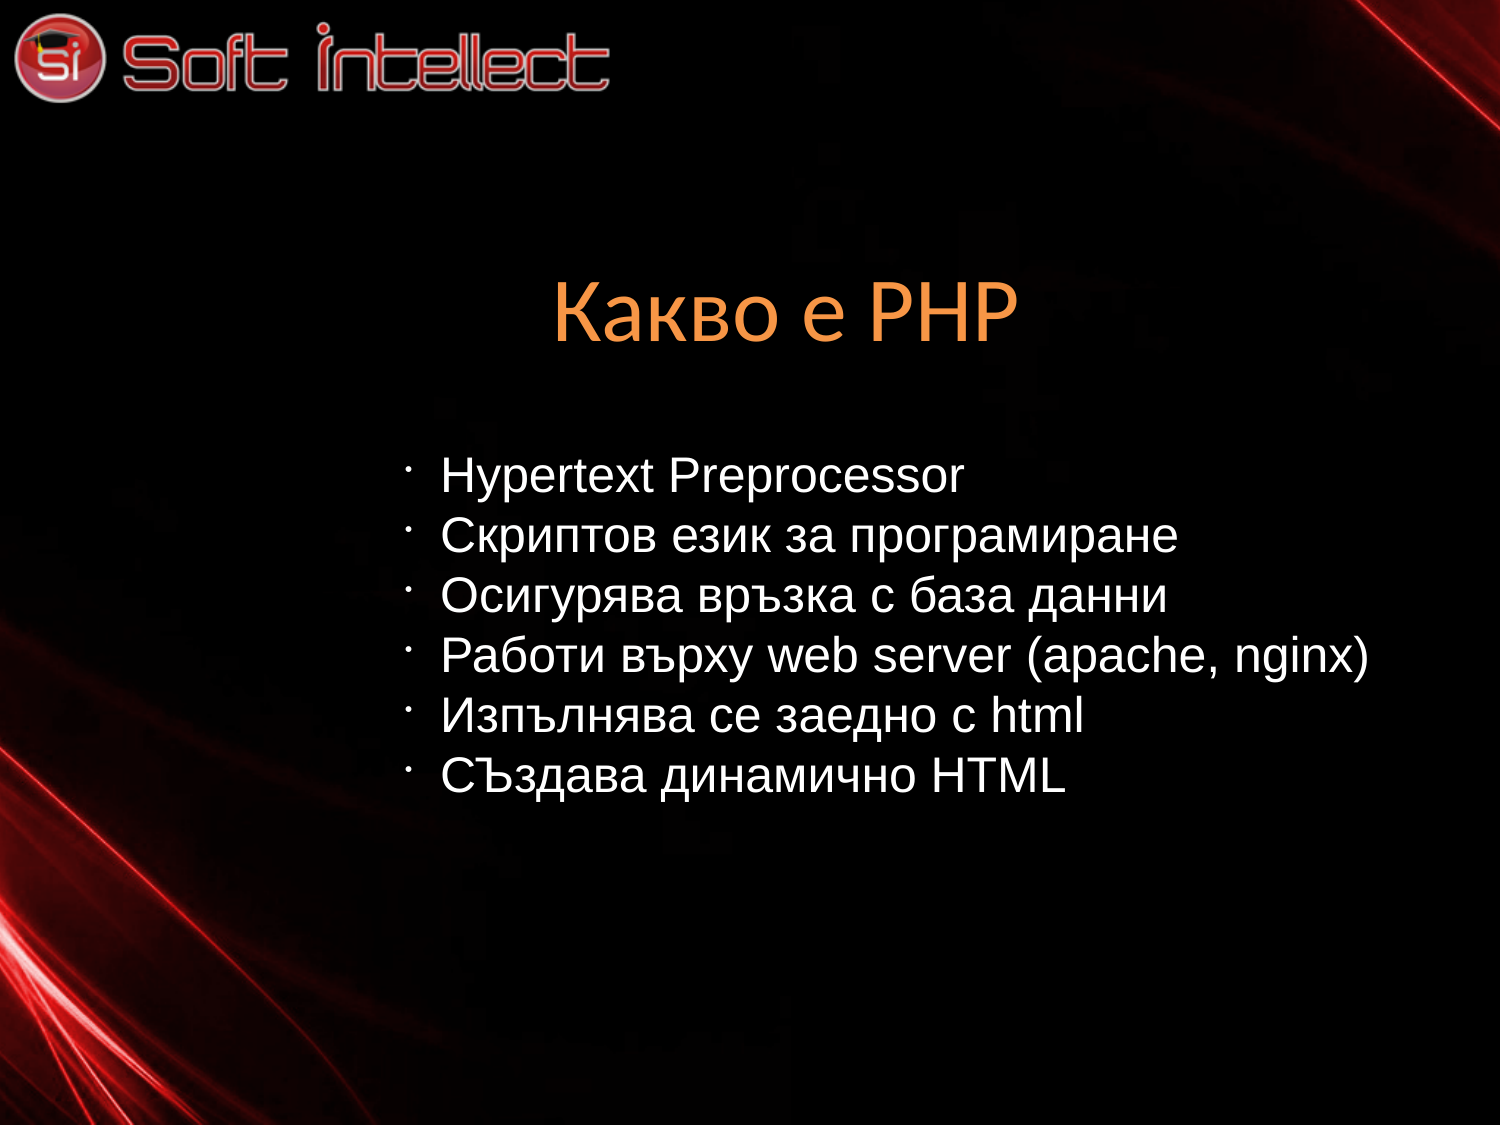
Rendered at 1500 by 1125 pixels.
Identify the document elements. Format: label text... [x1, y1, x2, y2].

picture [0, 0, 1500, 1125]
text_box Hypertext Preprocessor Скриптов език за програмиране Осигурява връзка с база данни Работи върху web server (apache, nginx) Изпълнява се заедно с html СЪздава динамично HTML [390, 435, 1396, 1125]
text_box Какво е PHP [149, 184, 1424, 426]
